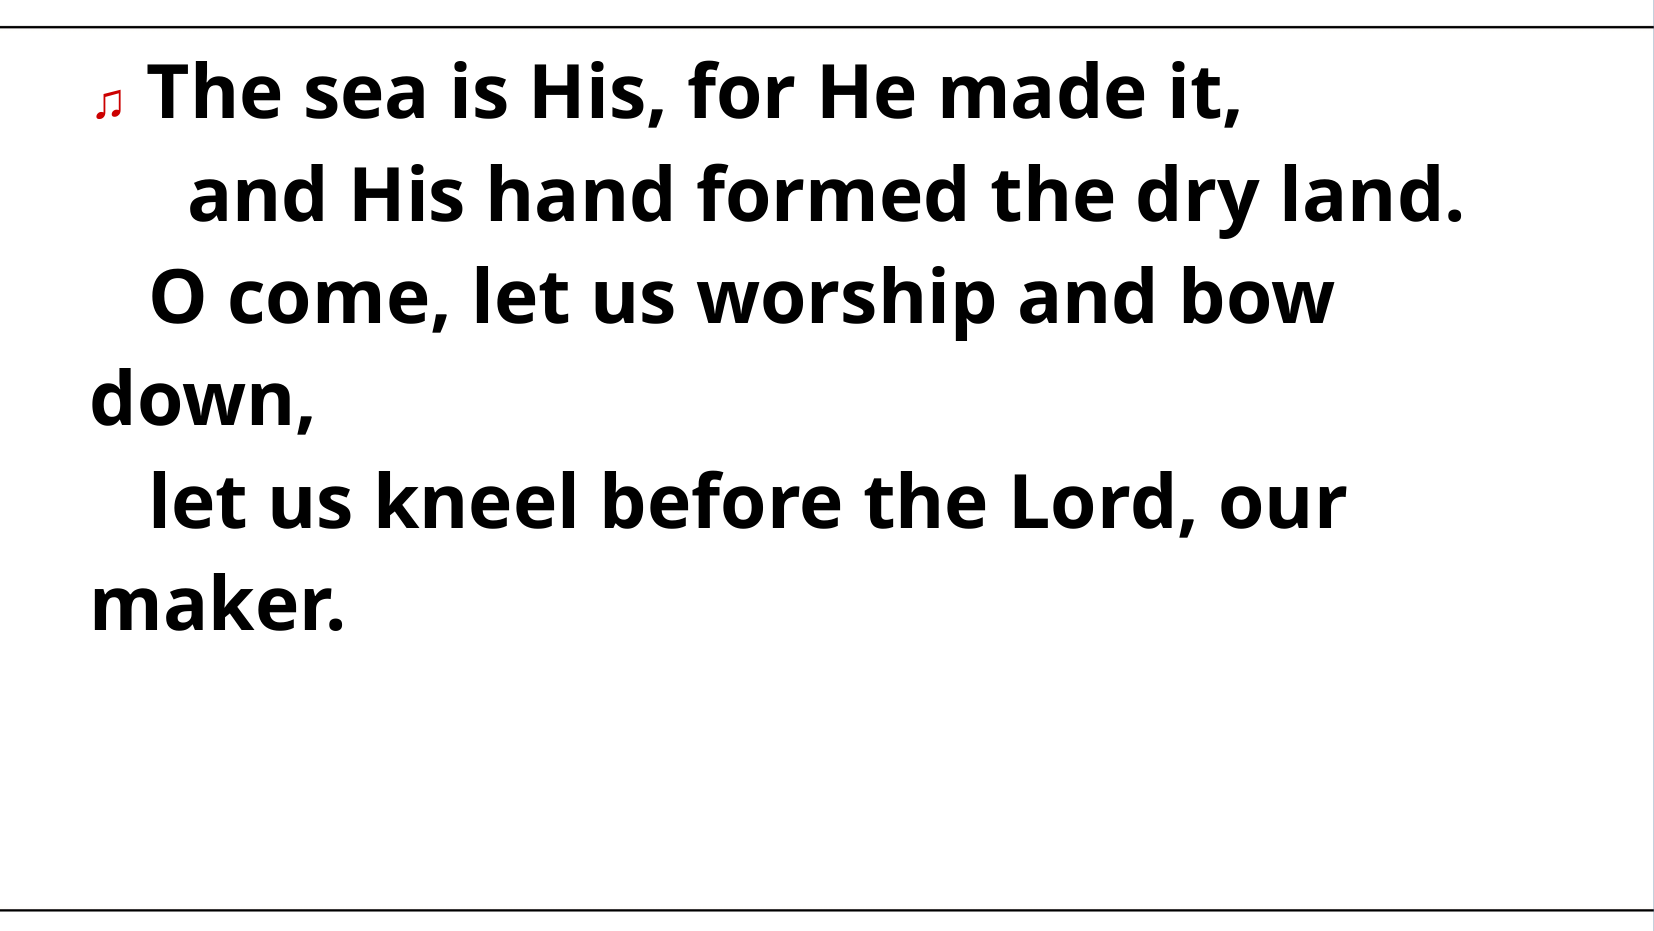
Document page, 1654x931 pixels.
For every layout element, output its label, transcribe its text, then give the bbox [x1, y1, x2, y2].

picture [0, 0, 1654, 931]
text_box ♫ The sea is His, for He made it, and His hand formed the dry land. O come, let us worship and bow down, let us kneel before the Lord, our maker. [75, 31, 1576, 481]
